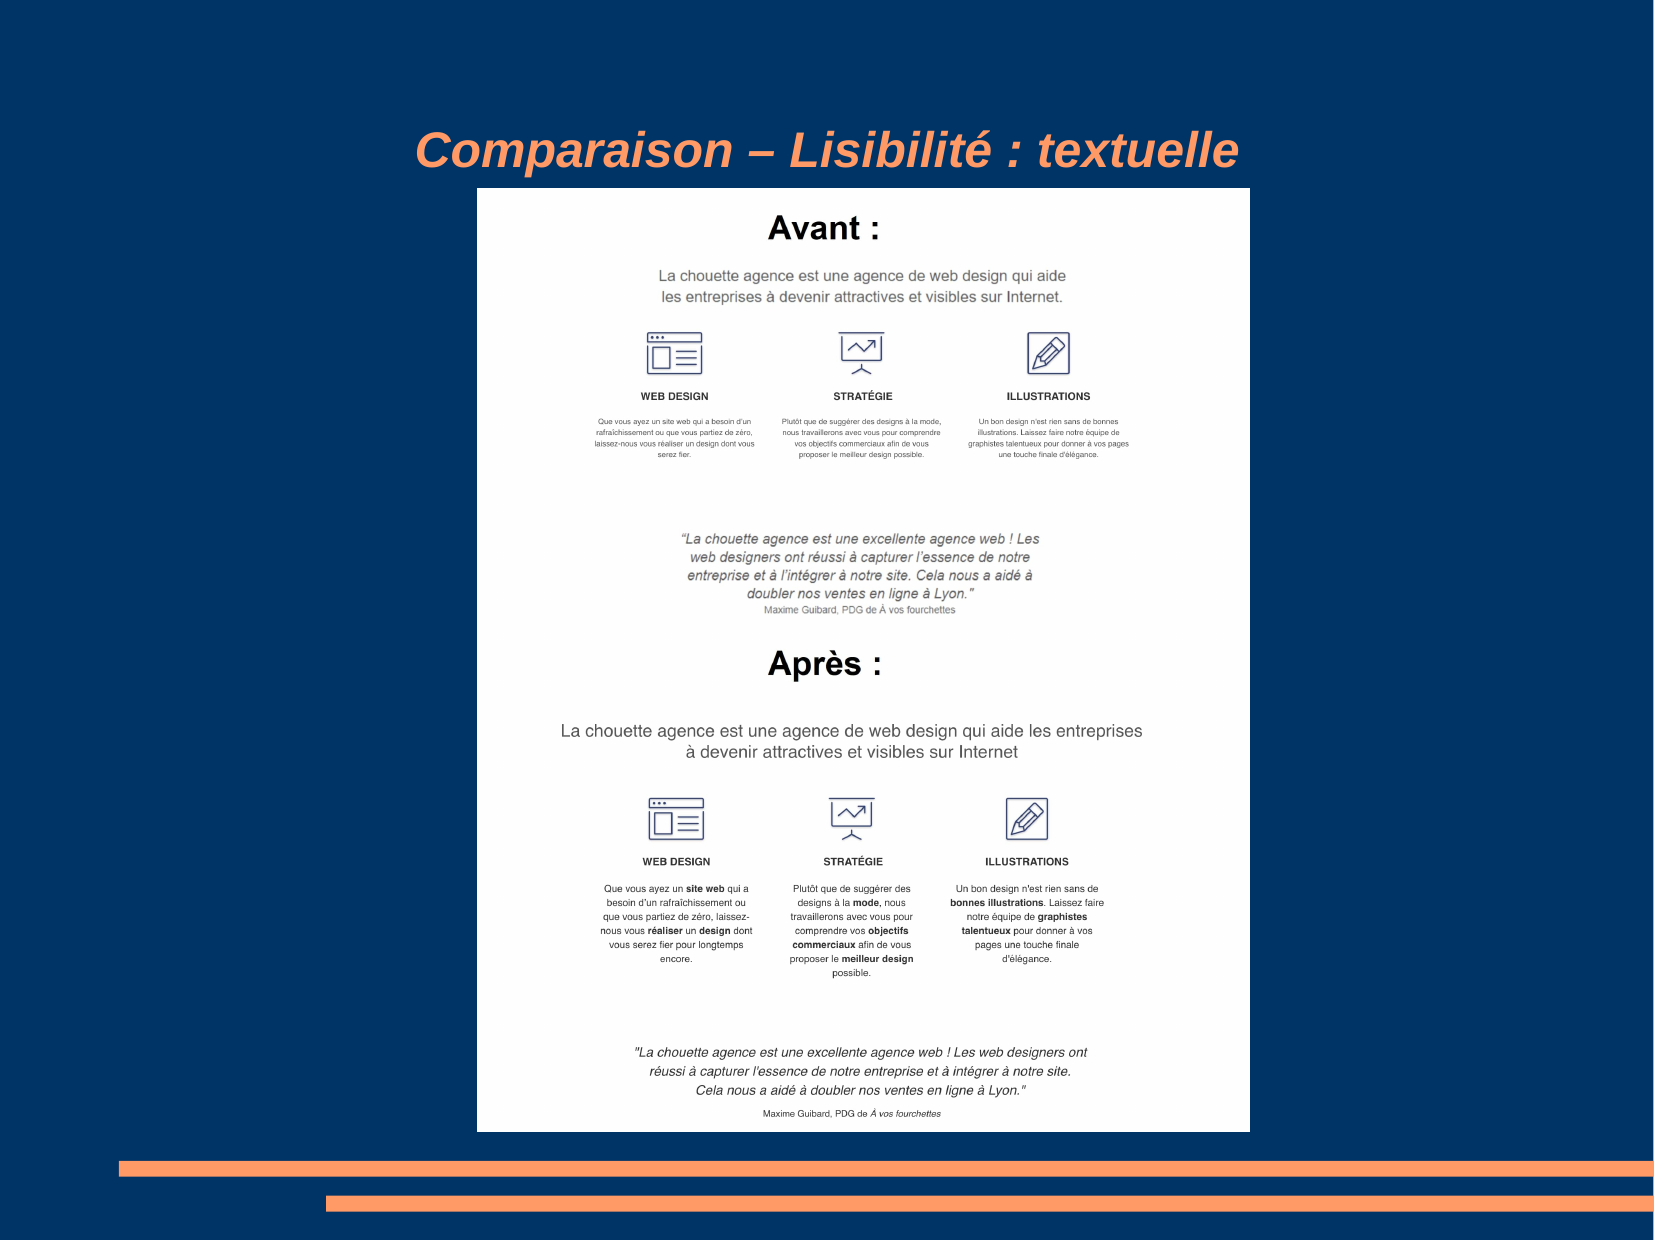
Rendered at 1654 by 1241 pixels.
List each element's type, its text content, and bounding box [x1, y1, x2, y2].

picture [477, 188, 1250, 1132]
title Comparaison – Lisibilité : textuelle [121, 46, 1534, 254]
